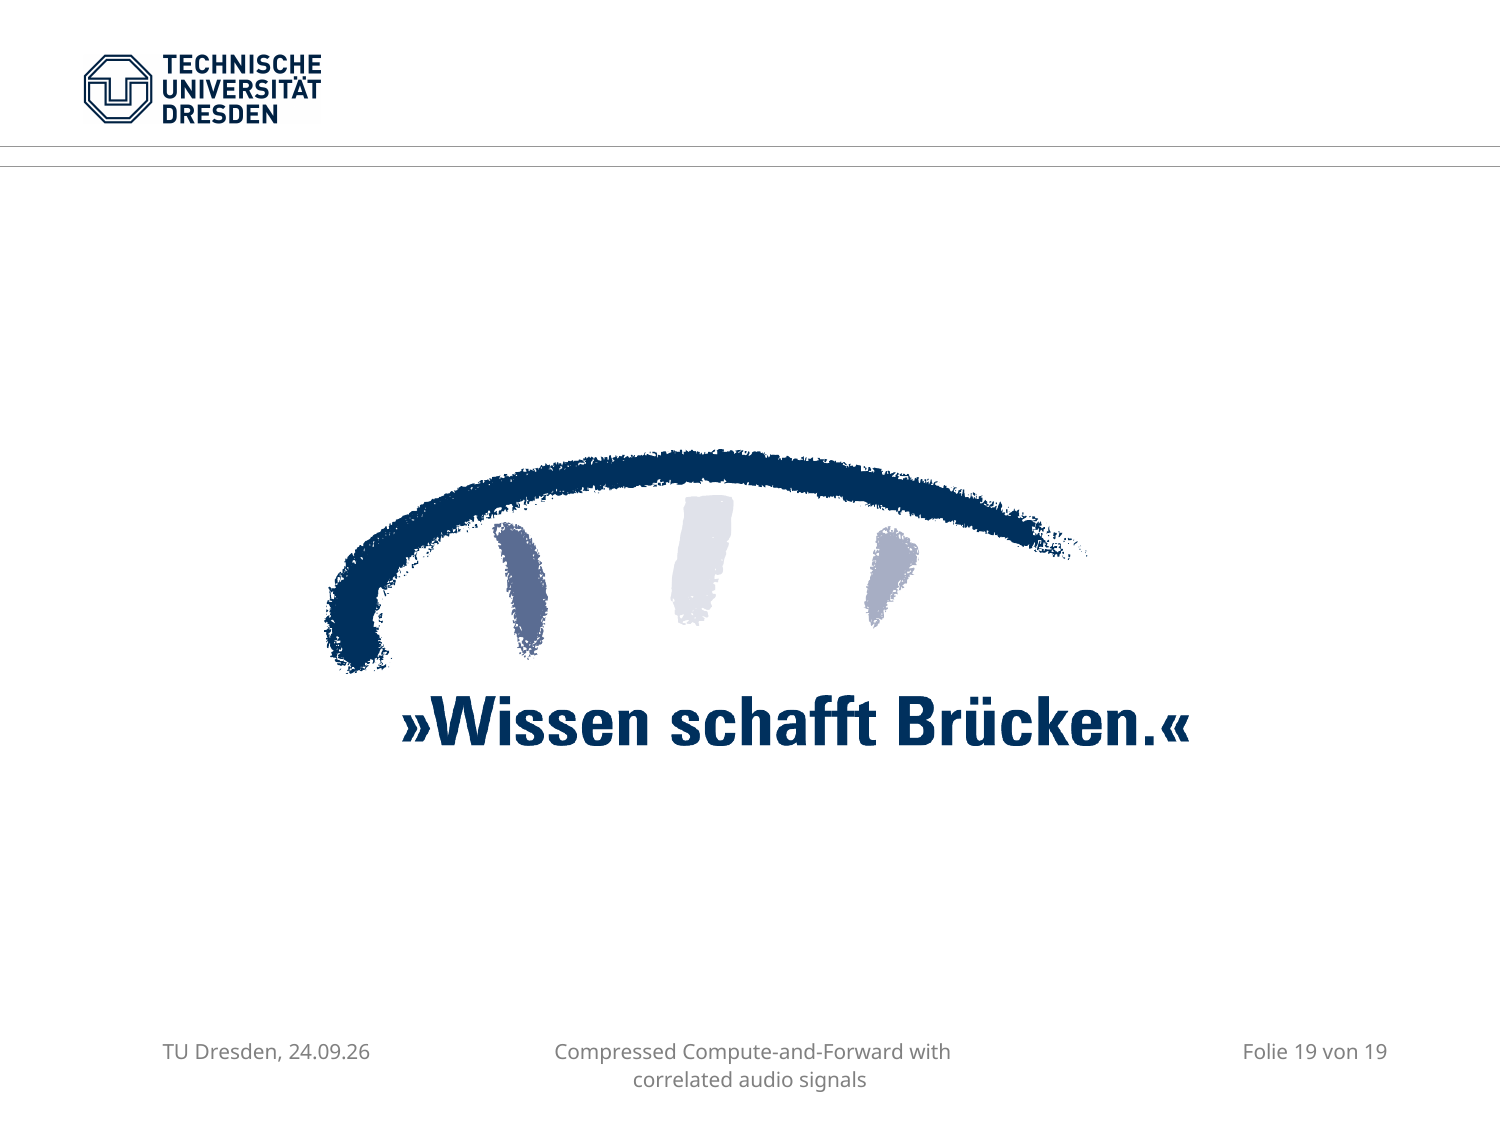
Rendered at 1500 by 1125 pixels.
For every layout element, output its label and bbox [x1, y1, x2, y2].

picture [324, 449, 1189, 746]
picture [83, 54, 321, 124]
